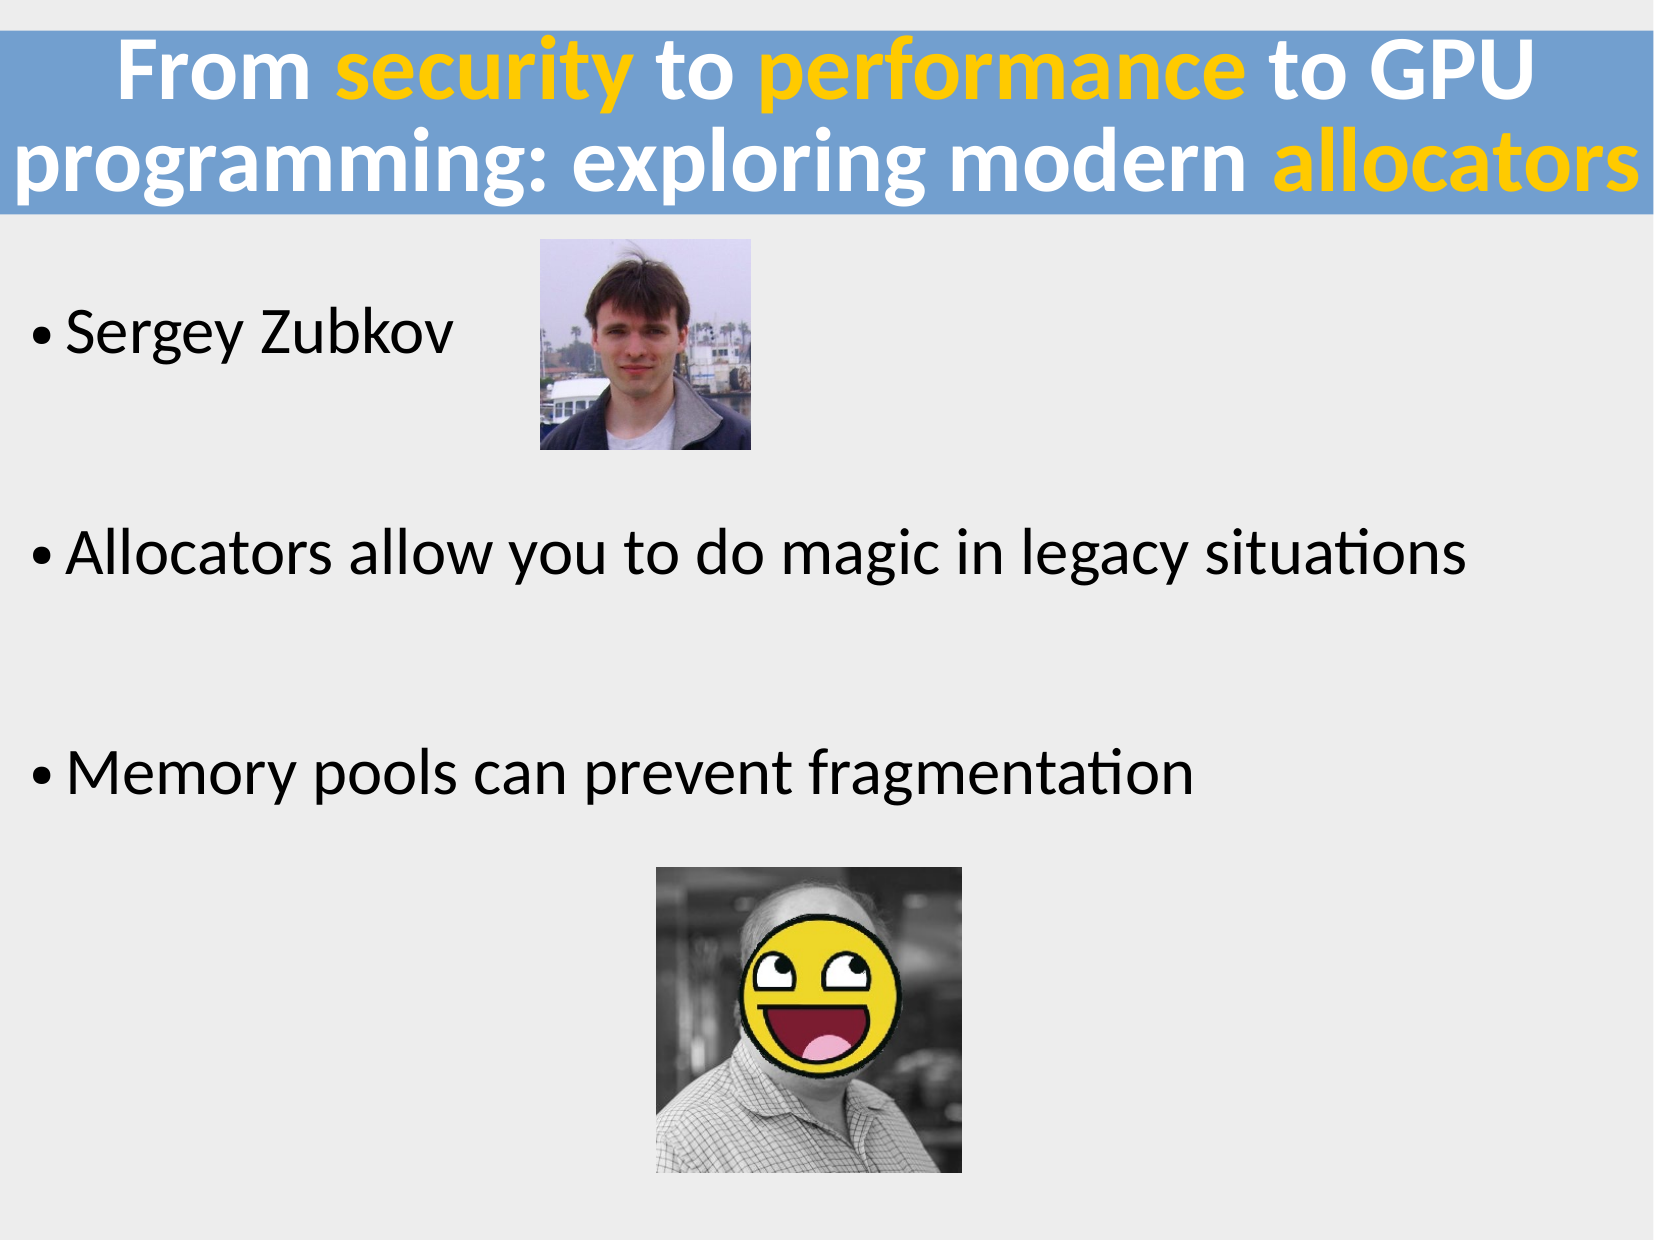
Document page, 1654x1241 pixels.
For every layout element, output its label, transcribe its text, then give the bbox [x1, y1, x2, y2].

picture [656, 867, 962, 1173]
text_box Sergey Zubkov Allocators allow you to do magic in legacy situations Memory pools can prevent fragmentation [15, 296, 1636, 818]
title From security to performance to GPU programming: exploring modern allocators [0, 30, 1654, 214]
picture [540, 239, 751, 296]
